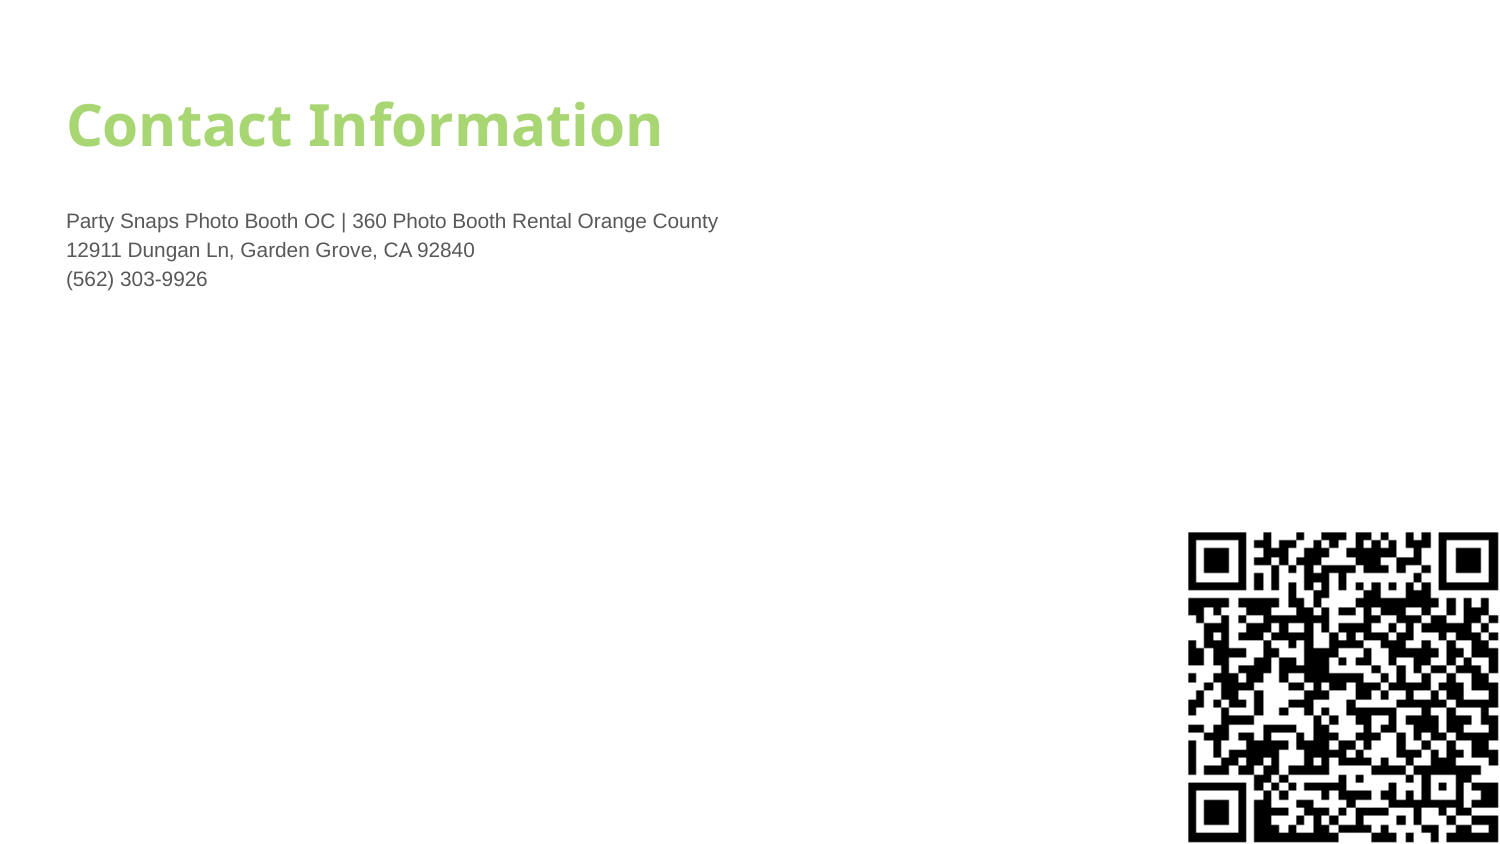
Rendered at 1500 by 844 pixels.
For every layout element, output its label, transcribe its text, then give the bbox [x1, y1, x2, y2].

title Contact Information [51, 72, 1449, 167]
list Party Snaps Photo Booth OC | 360 Photo Booth Rental Orange County 12911 Dungan Ln, Garden Grove, CA 92840 (562) 303-9926 [51, 189, 1449, 750]
picture [1187, 531, 1500, 844]
